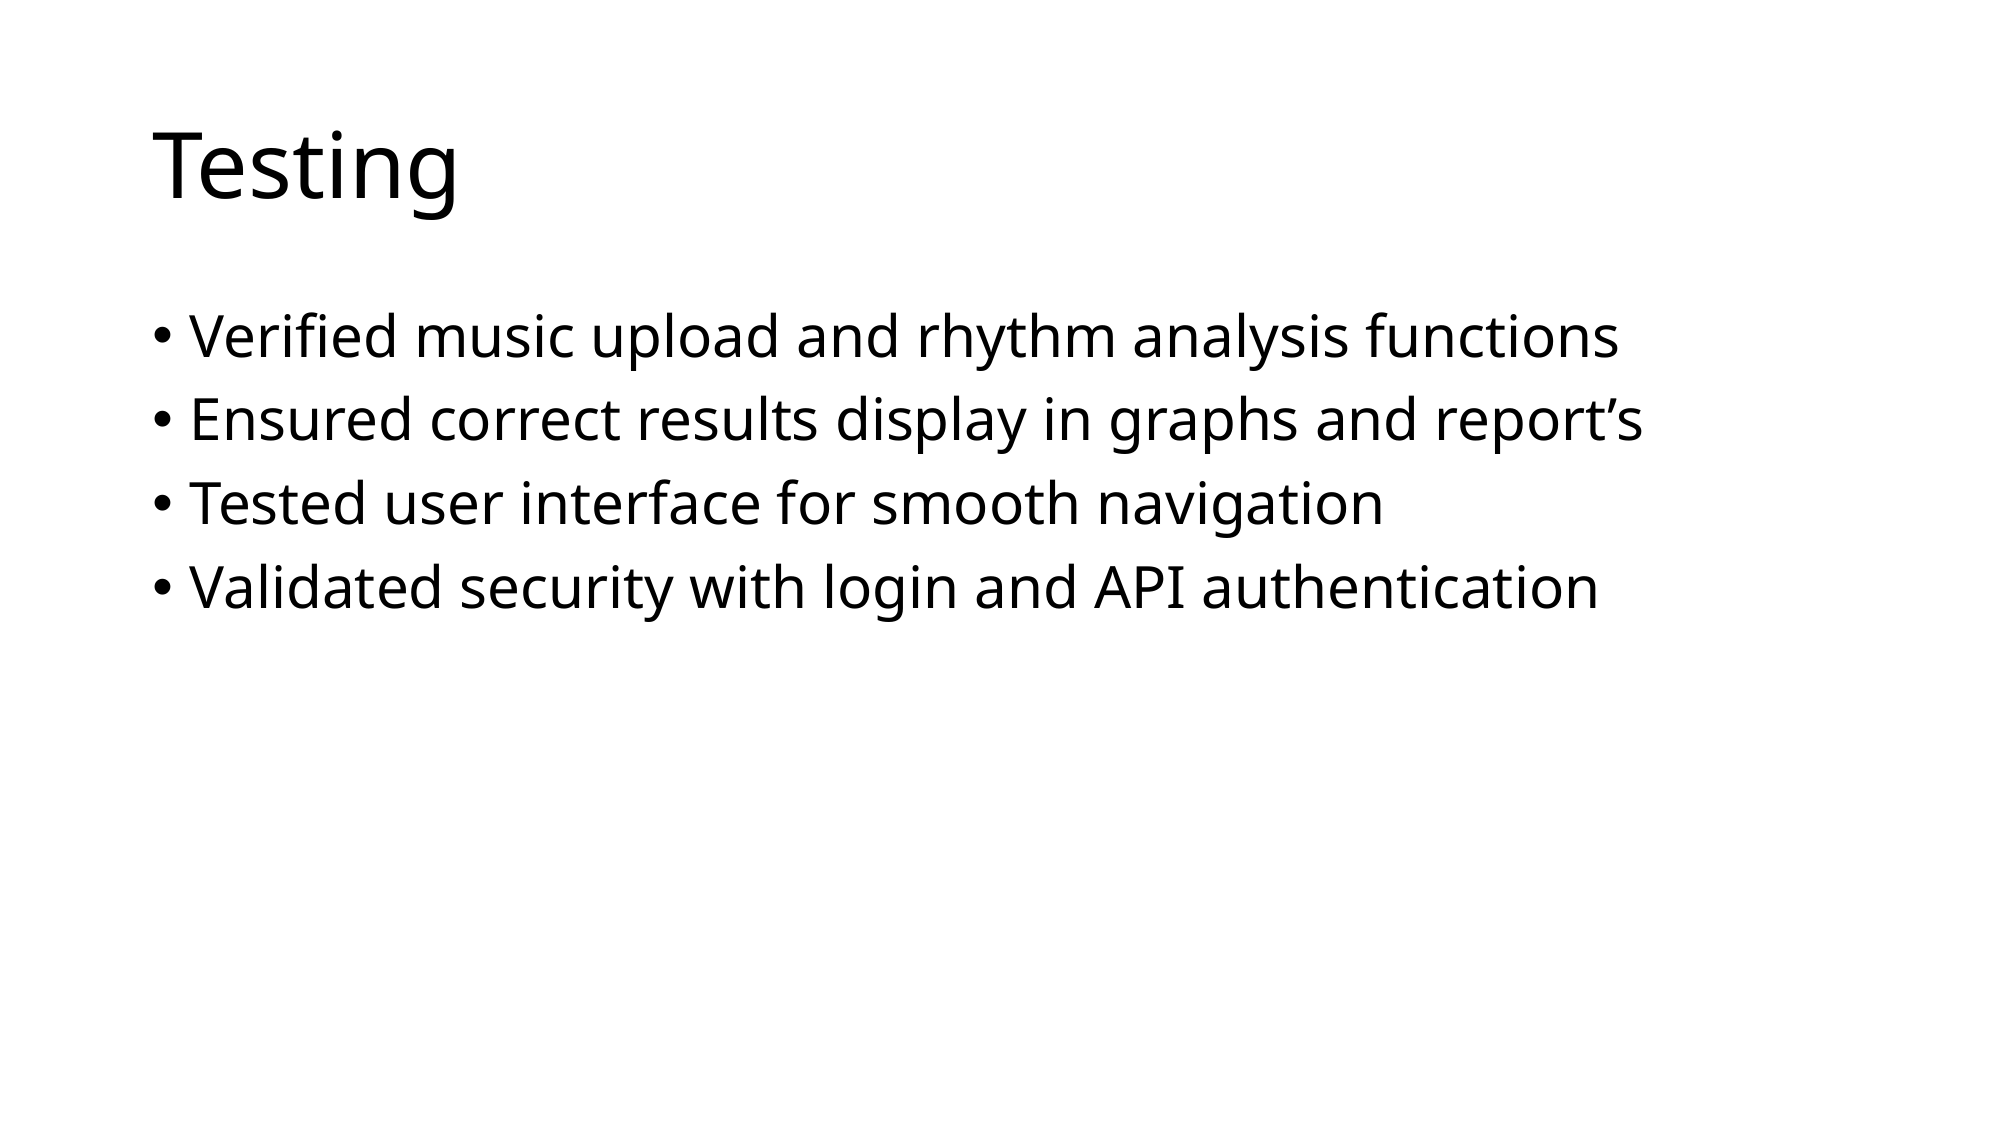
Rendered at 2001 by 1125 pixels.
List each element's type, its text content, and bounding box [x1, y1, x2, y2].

title Testing [137, 59, 1863, 278]
list Verified music upload and rhythm analysis functions Ensured correct results display in graphs and report’s Tested user interface for smooth navigation Validated security with login and API authentication [137, 299, 1863, 1014]
